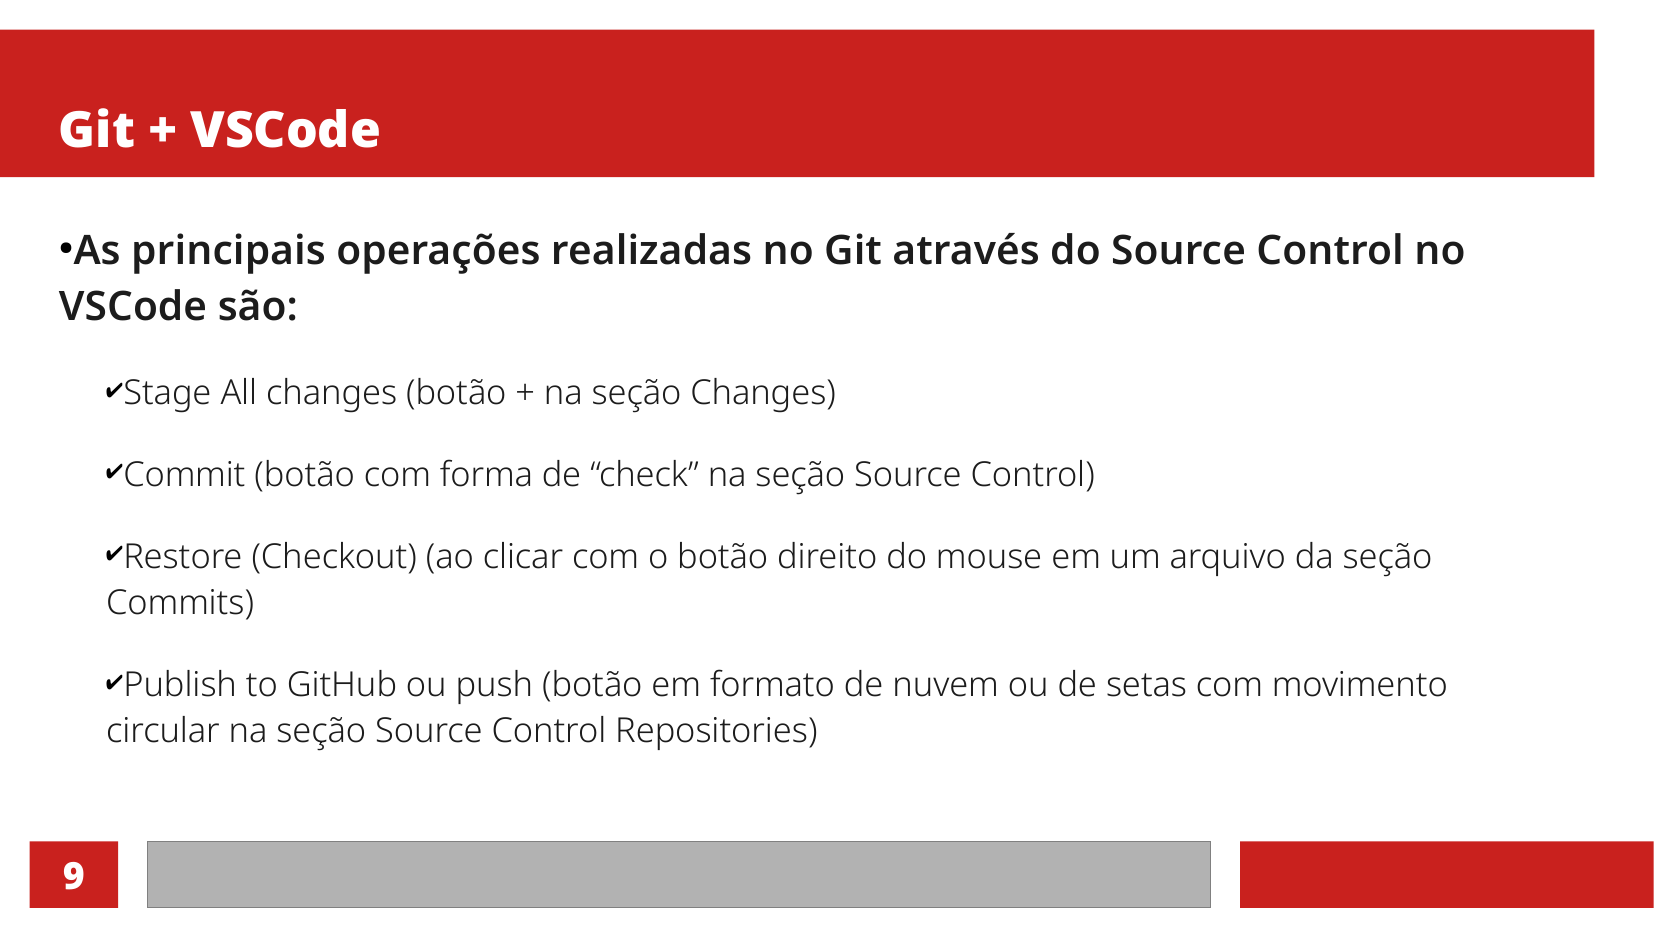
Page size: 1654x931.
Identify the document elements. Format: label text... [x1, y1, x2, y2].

title Git + VSCode [59, 44, 1595, 163]
list As principais operações realizadas no Git através do Source Control no VSCode são: Stage All changes (botão + na seção Changes) Commit (botão com forma de “check” na seção Source Control) Restore (Checkout) (ao clicar com o botão direito do mouse em um arquivo da seção Commits) Publish to GitHub ou push (botão em formato de nuvem ou de setas com movimento circular na seção Source Control Repositories) [59, 221, 1565, 798]
